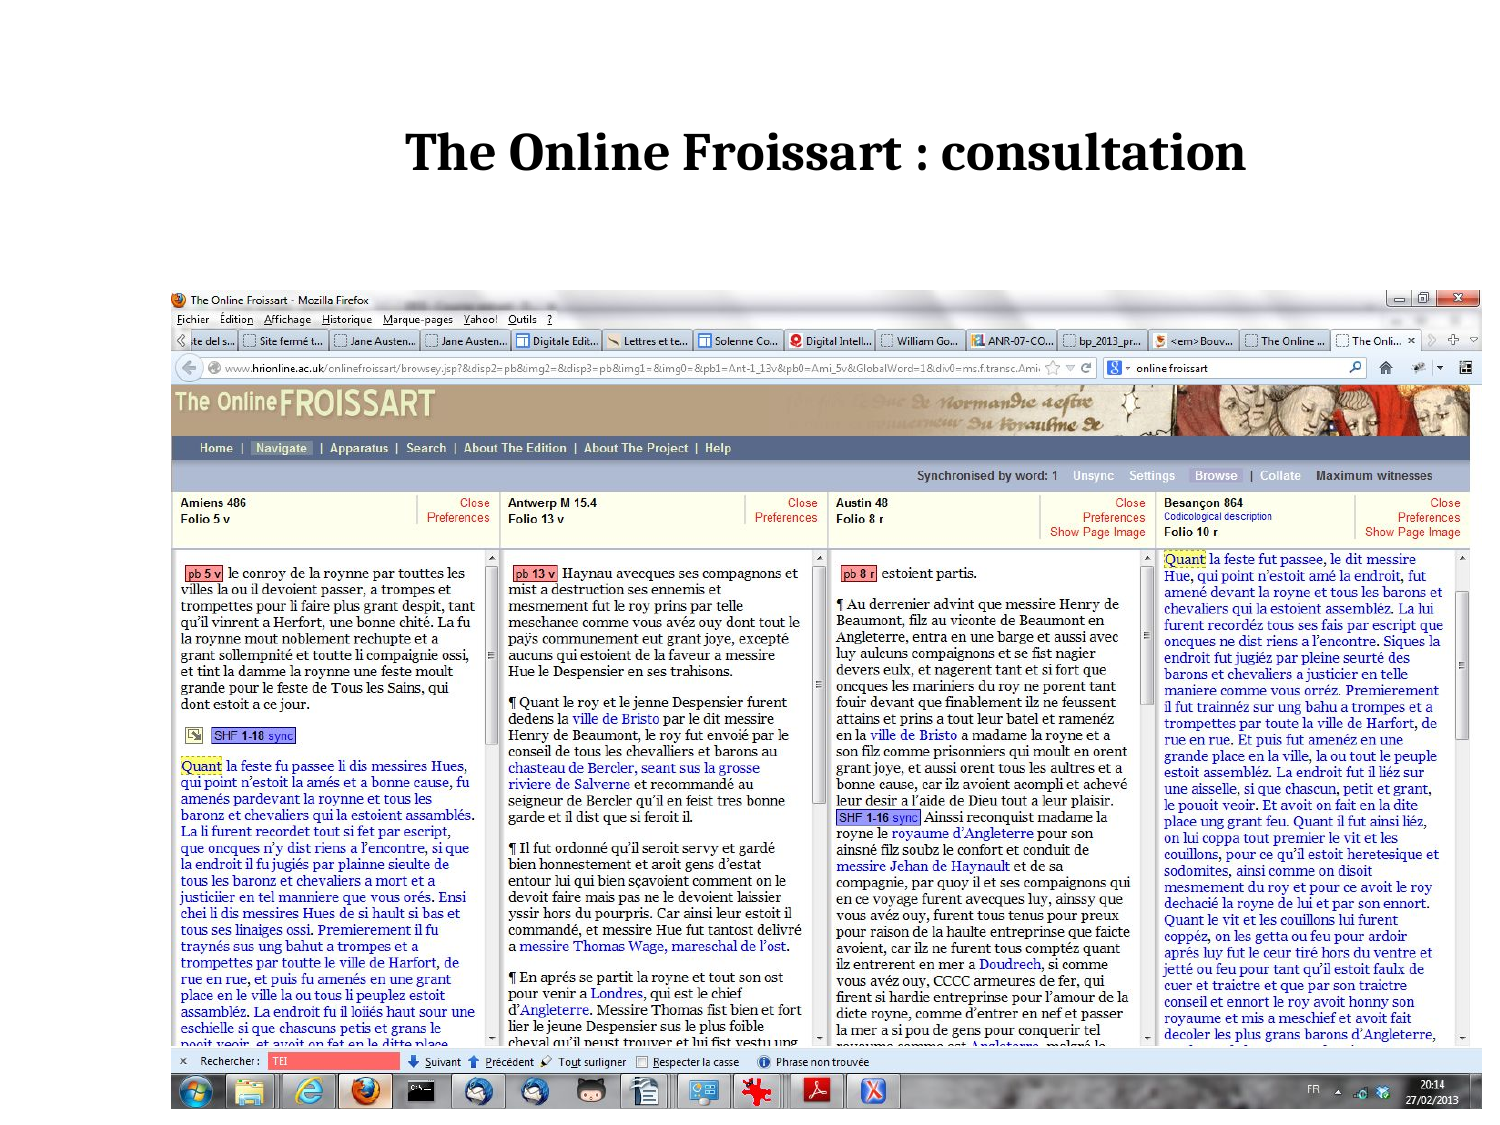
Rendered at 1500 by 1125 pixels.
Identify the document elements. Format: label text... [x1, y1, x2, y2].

title The Online Froissart : consultation [82, 49, 1500, 257]
picture [171, 290, 1482, 1109]
